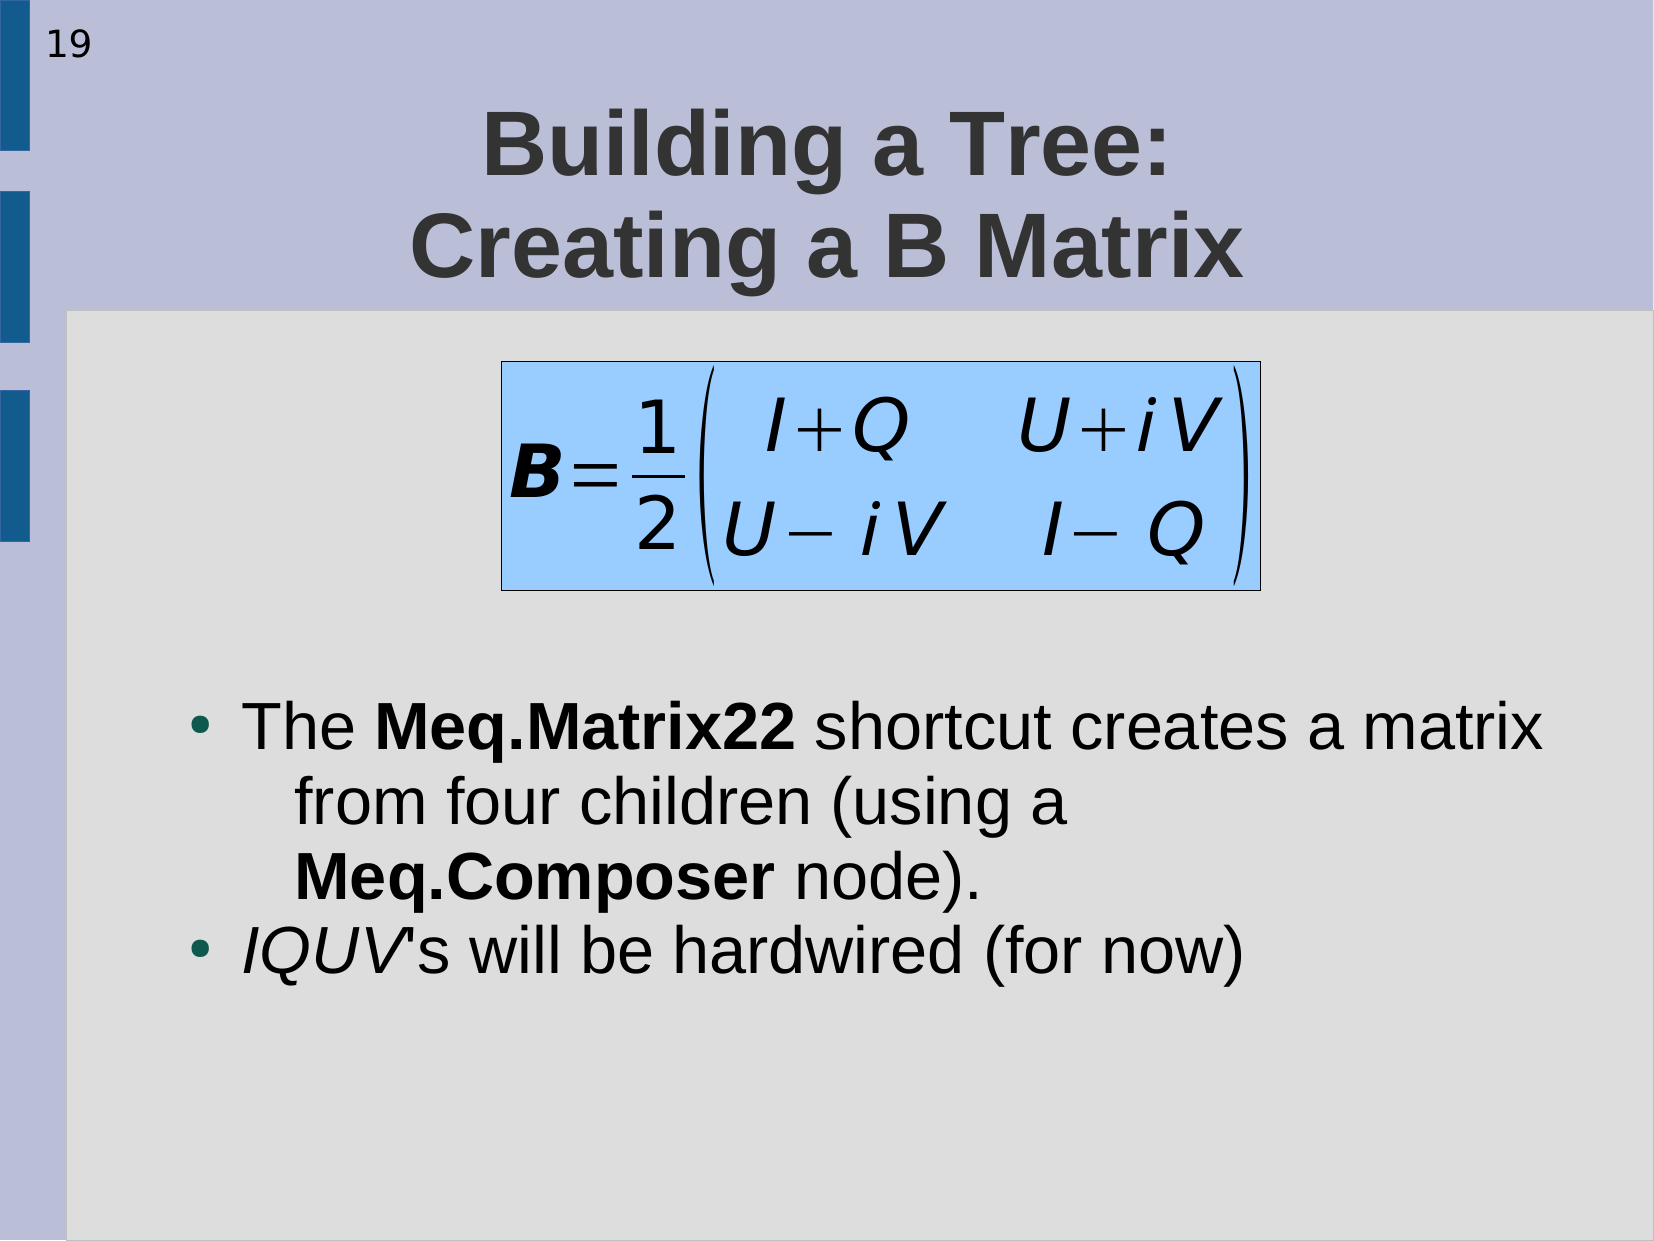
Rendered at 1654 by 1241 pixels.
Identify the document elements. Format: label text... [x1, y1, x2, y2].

chart [501, 361, 1261, 591]
text_box <number> [32, 15, 267, 89]
title Building a Tree: Creating a B Matrix [121, 91, 1534, 299]
list The Meq.Matrix22 shortcut creates a matrix from four children (using a Meq.Composer node). IQUV's will be hardwired (for now) [152, 689, 1565, 989]
